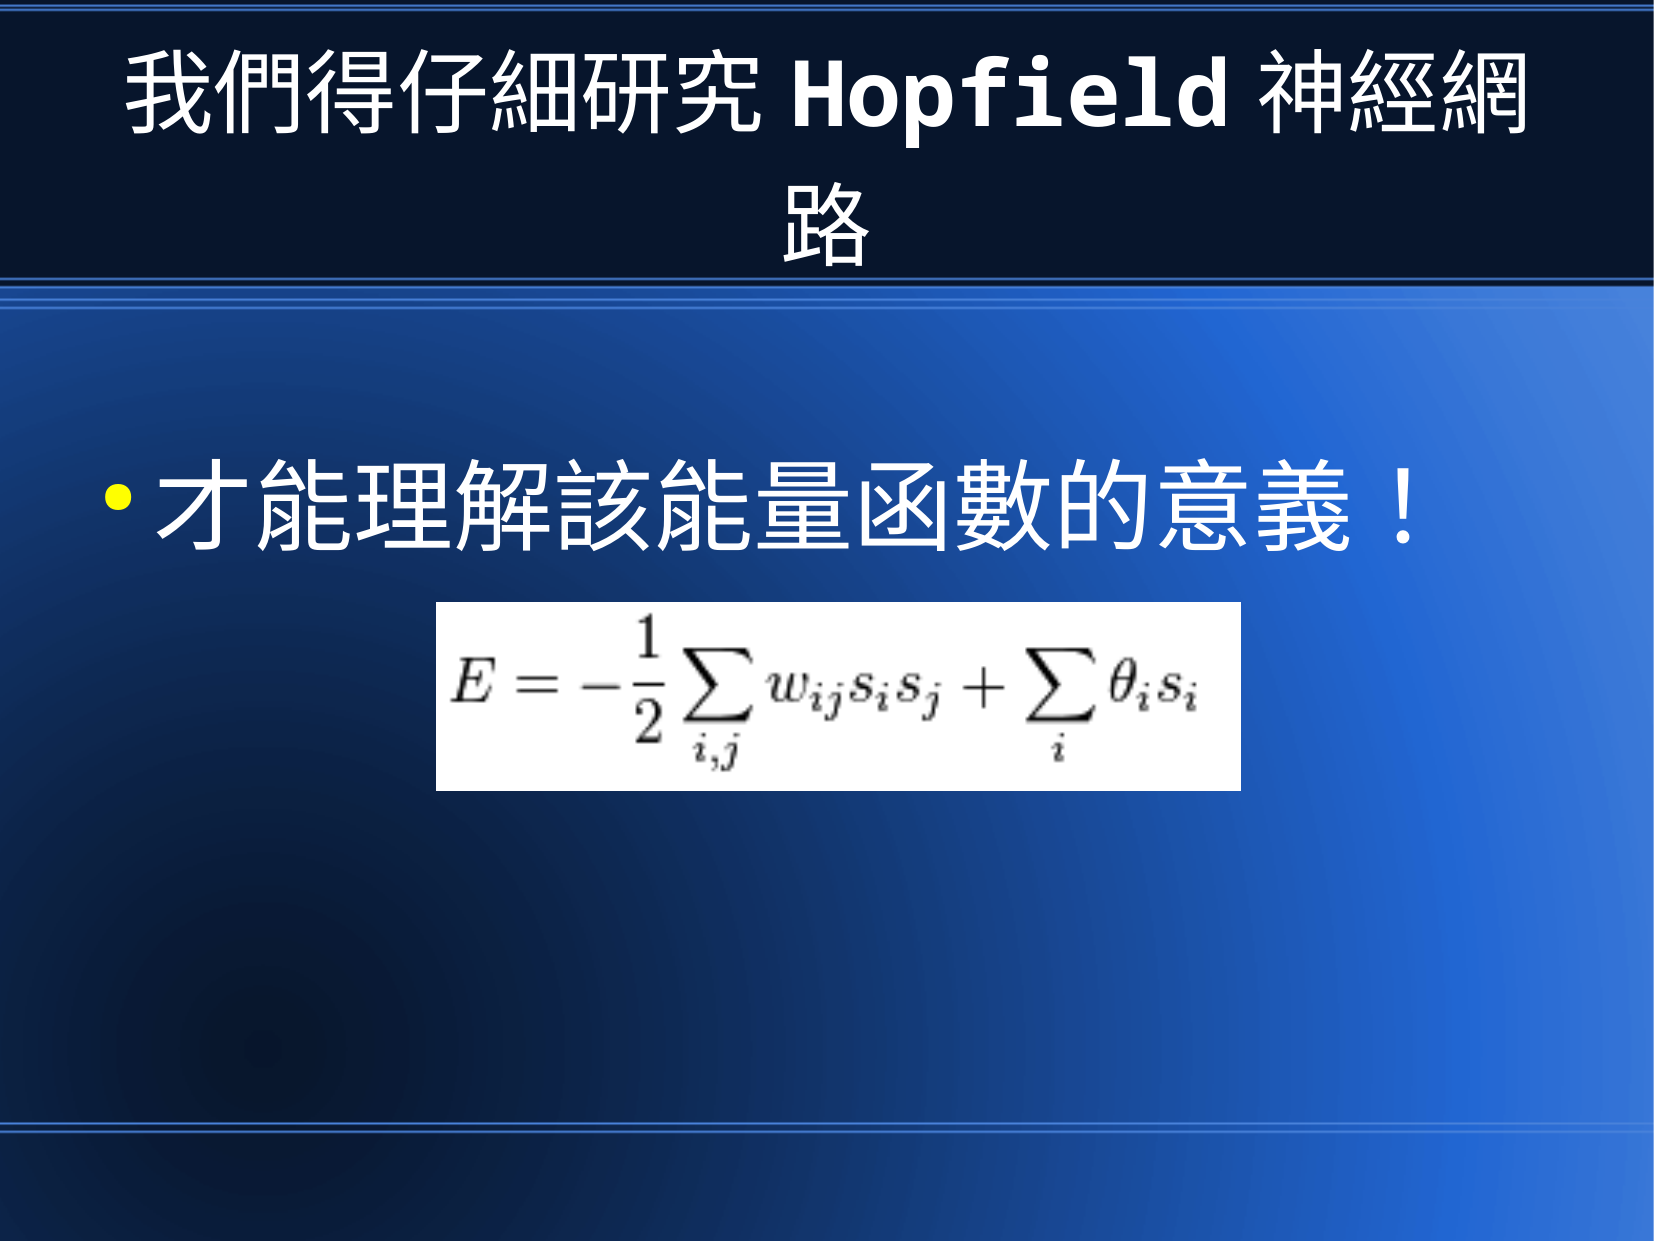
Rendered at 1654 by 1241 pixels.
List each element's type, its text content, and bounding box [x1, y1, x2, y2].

picture [0, 0, 1654, 1241]
picture [436, 602, 1241, 791]
list 才能理解該能量函數的意義！ [82, 355, 1571, 1241]
title 我們得仔細研究Hopfield神經網路 [82, 49, 1571, 257]
